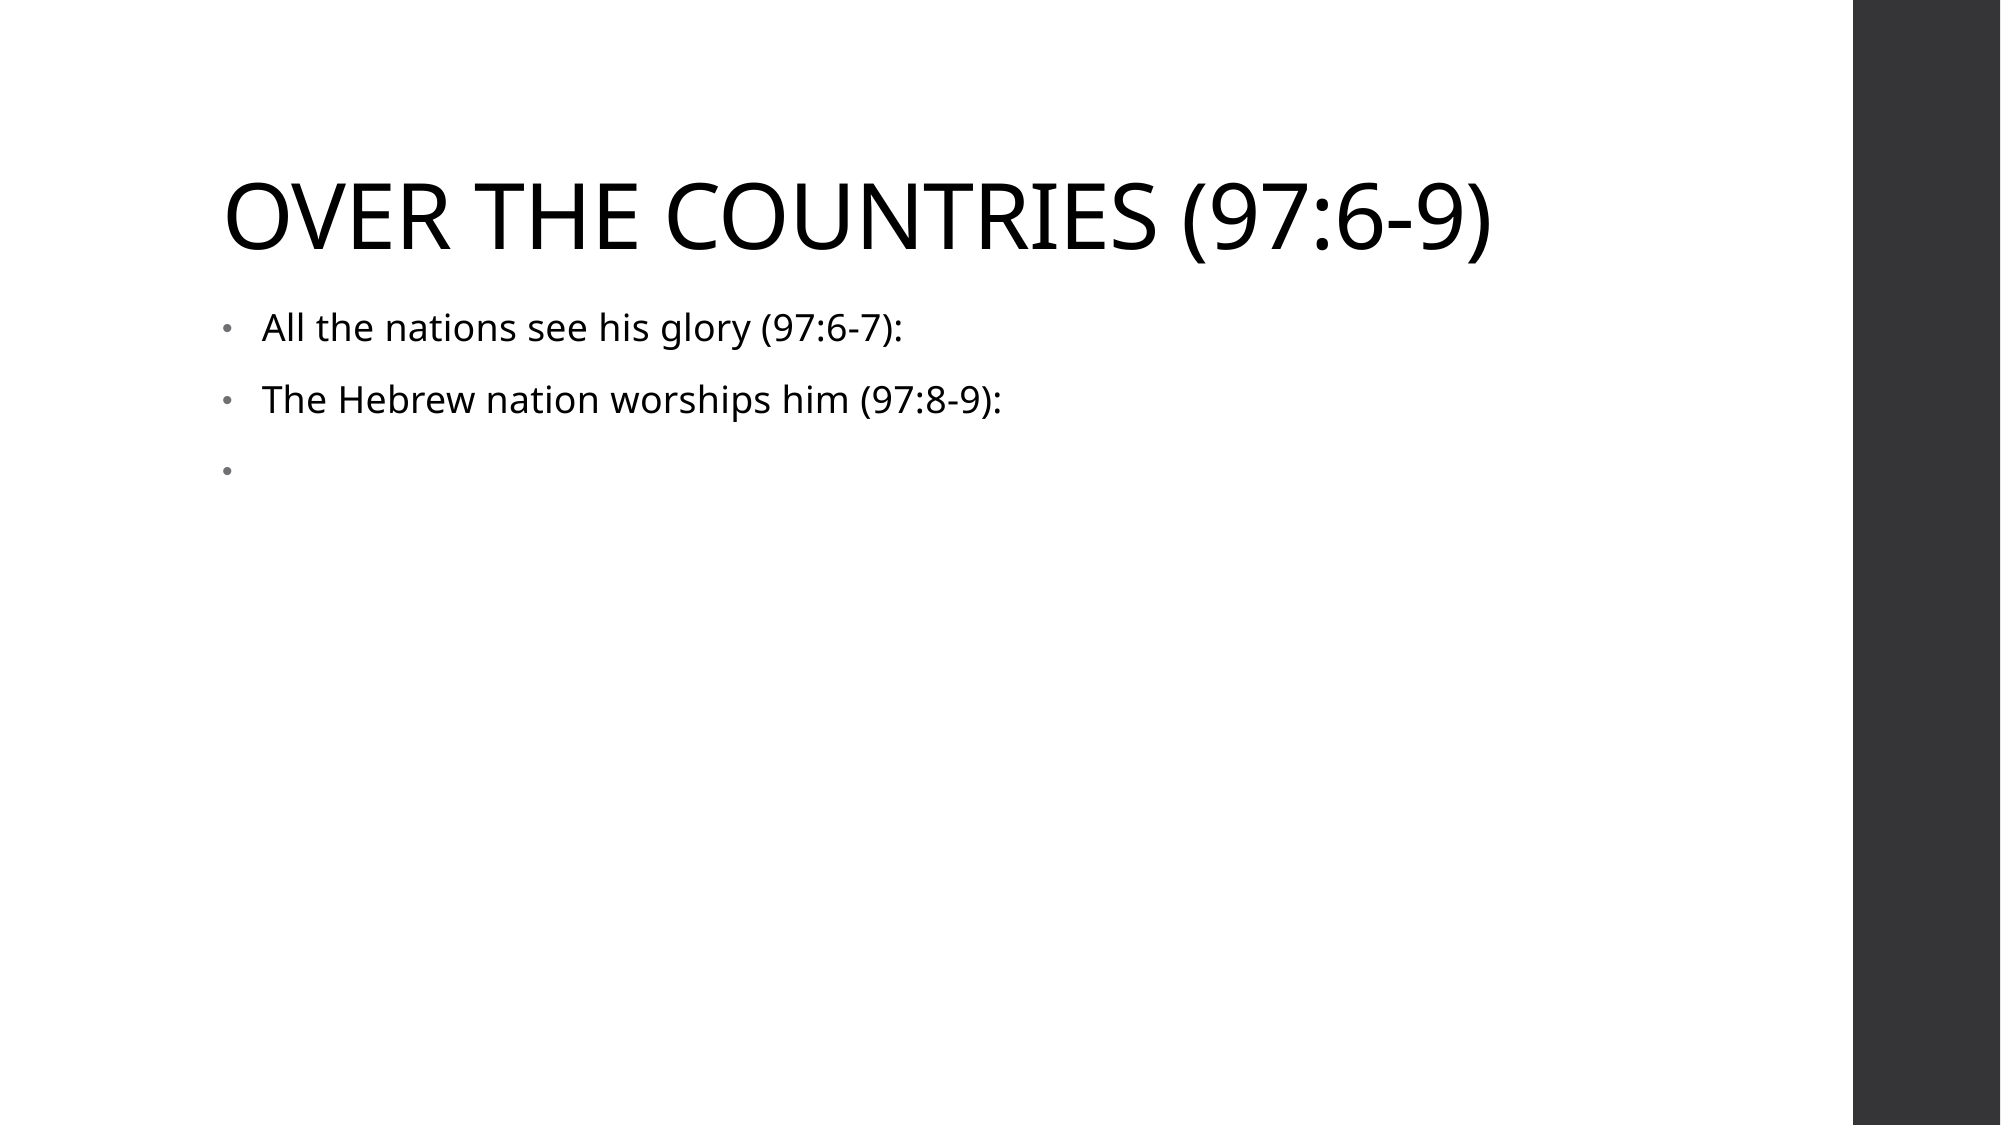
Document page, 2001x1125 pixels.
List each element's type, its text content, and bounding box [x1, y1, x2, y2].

title OVER THE COUNTRIES (97:6-9) [206, 60, 1797, 278]
list All the nations see his glory (97:6-7): The Hebrew nation worships him (97:8-9): [206, 299, 1617, 1014]
